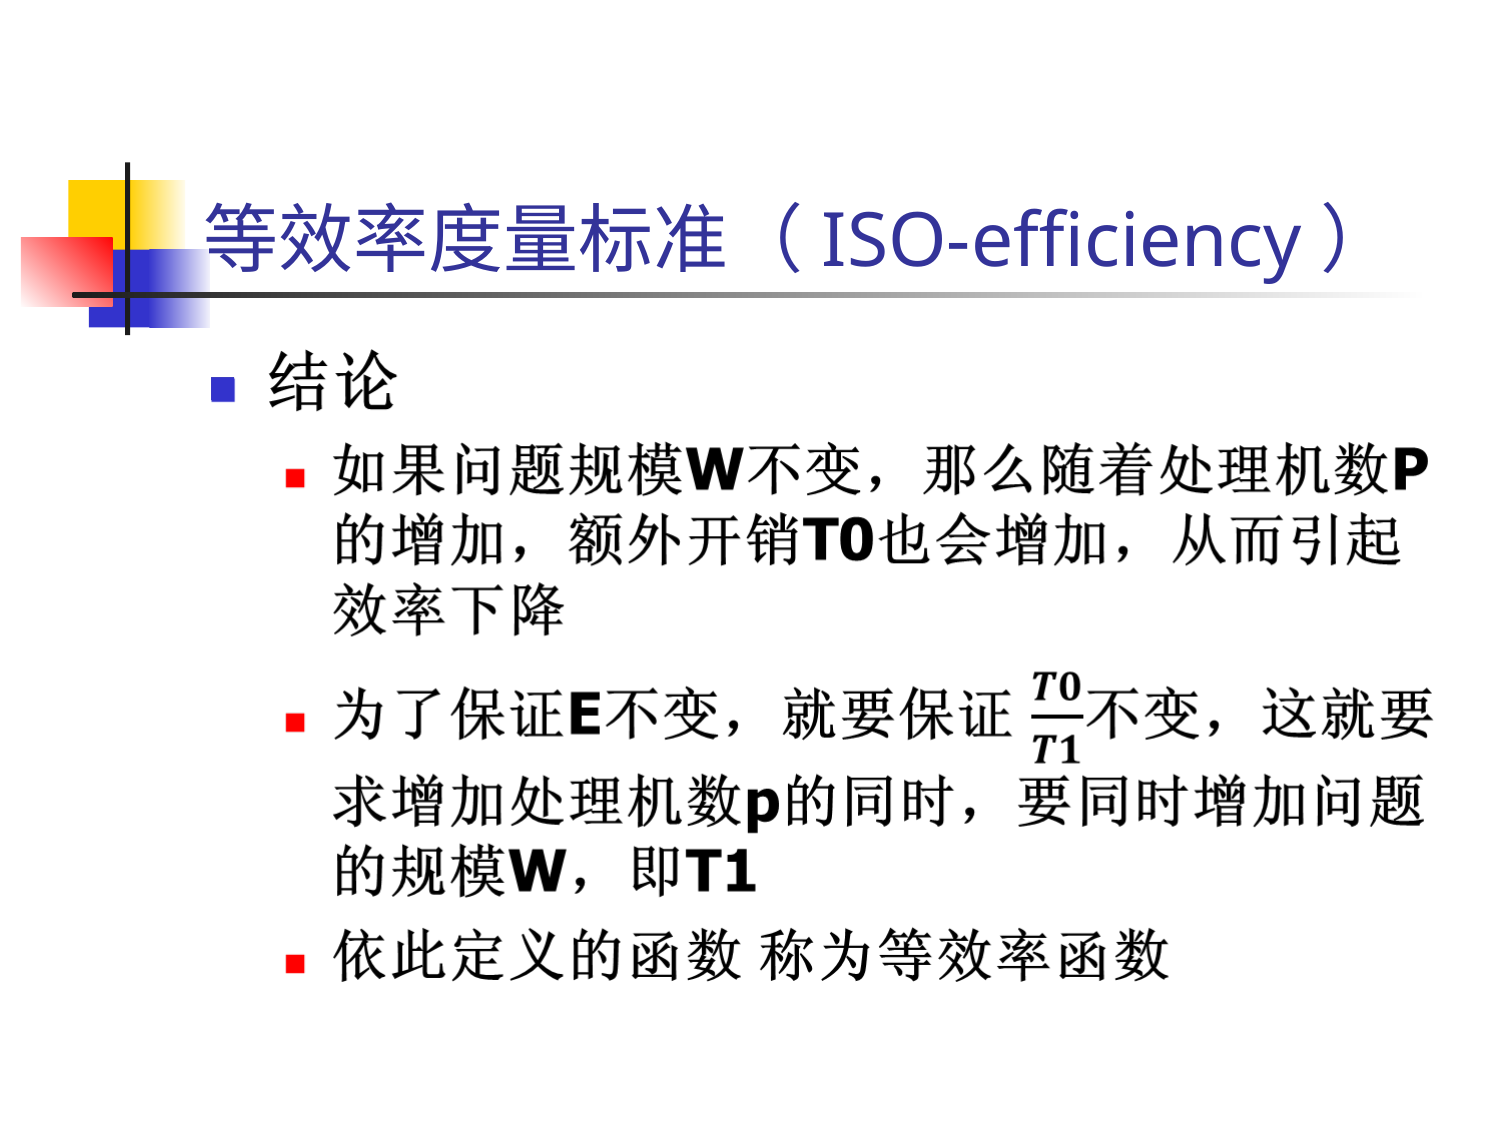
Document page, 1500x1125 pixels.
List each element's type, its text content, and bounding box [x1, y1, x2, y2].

title 等效率度量标准（ISO-efficiency） [188, 101, 1468, 289]
picture [185, 329, 1471, 1008]
